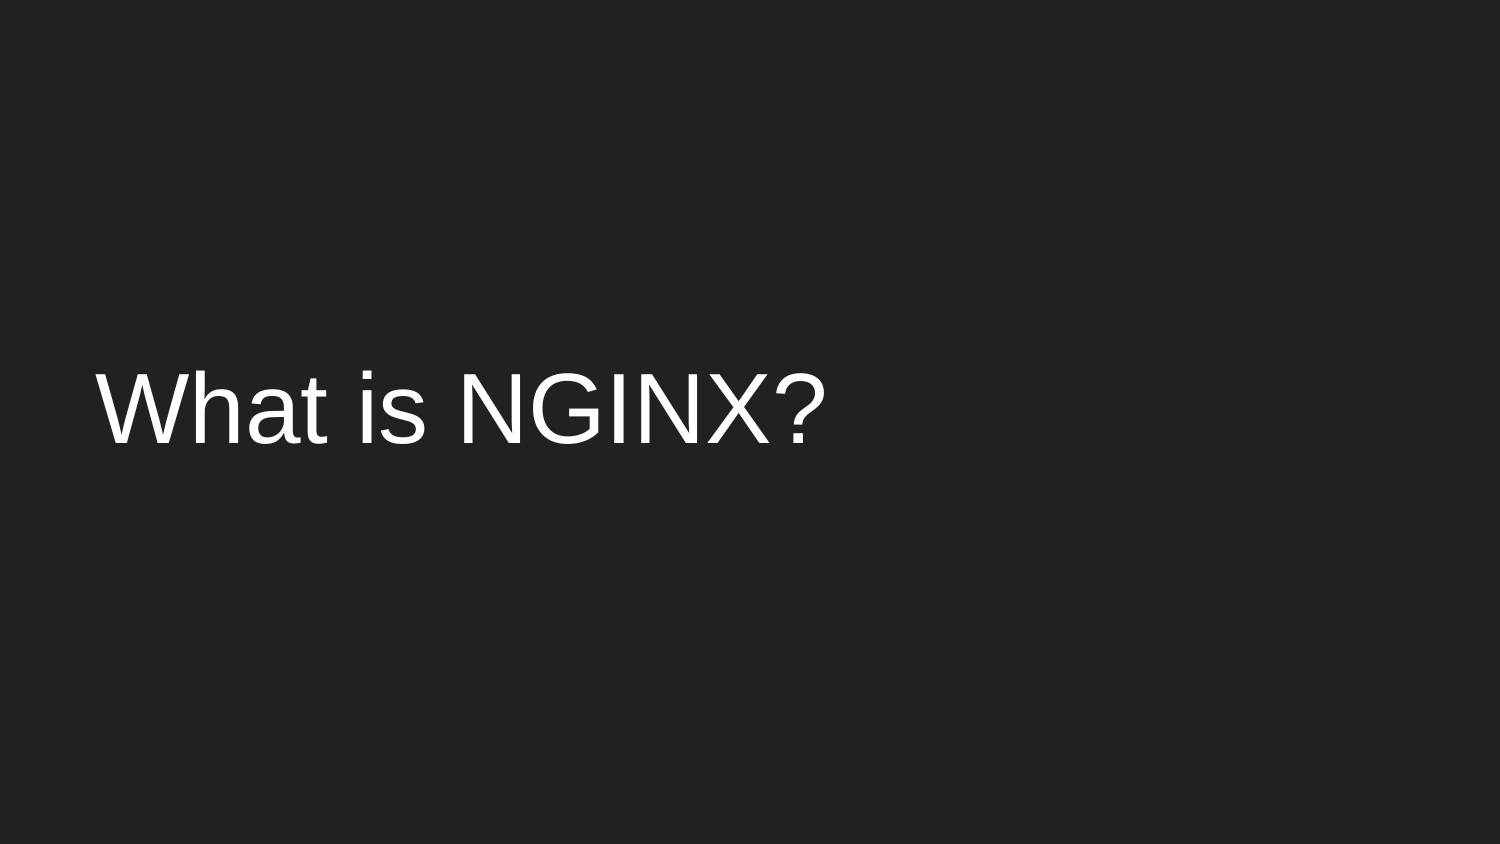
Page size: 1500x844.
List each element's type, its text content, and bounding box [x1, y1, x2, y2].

title What is NGINX? [80, 73, 1125, 745]
